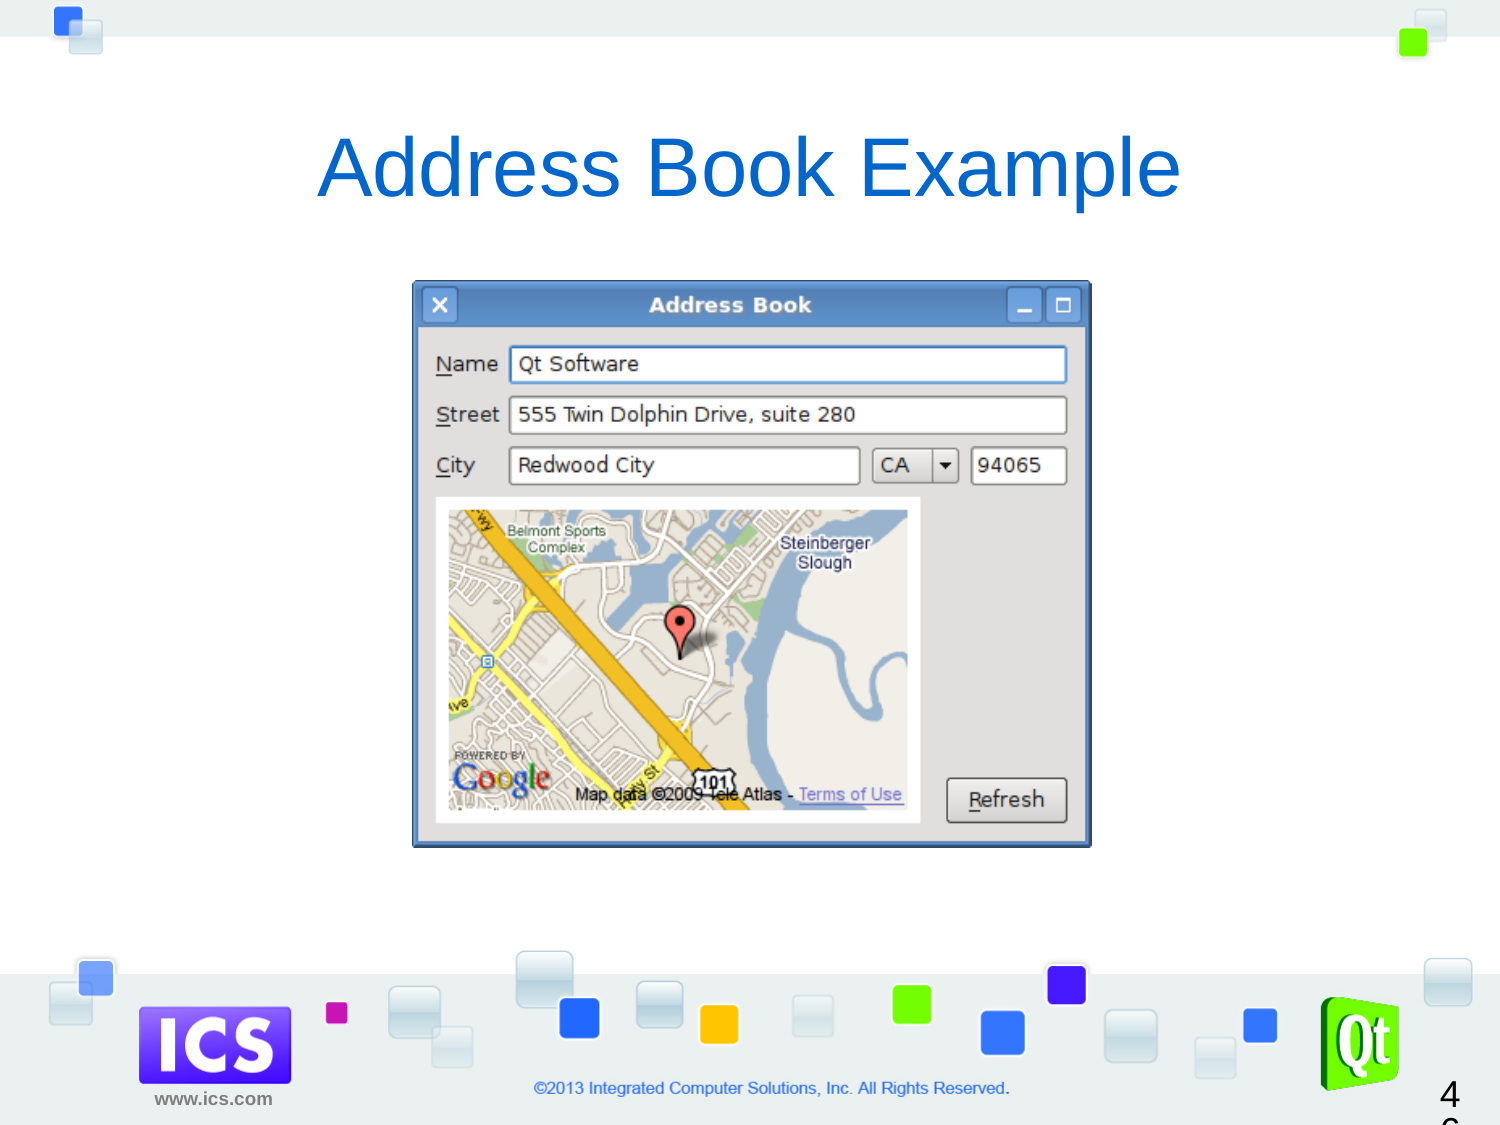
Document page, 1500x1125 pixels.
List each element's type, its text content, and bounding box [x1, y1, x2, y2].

picture [0, 950, 1500, 1125]
picture [0, 0, 1500, 62]
picture [412, 280, 1092, 848]
title Address Book Example [112, 50, 1388, 292]
